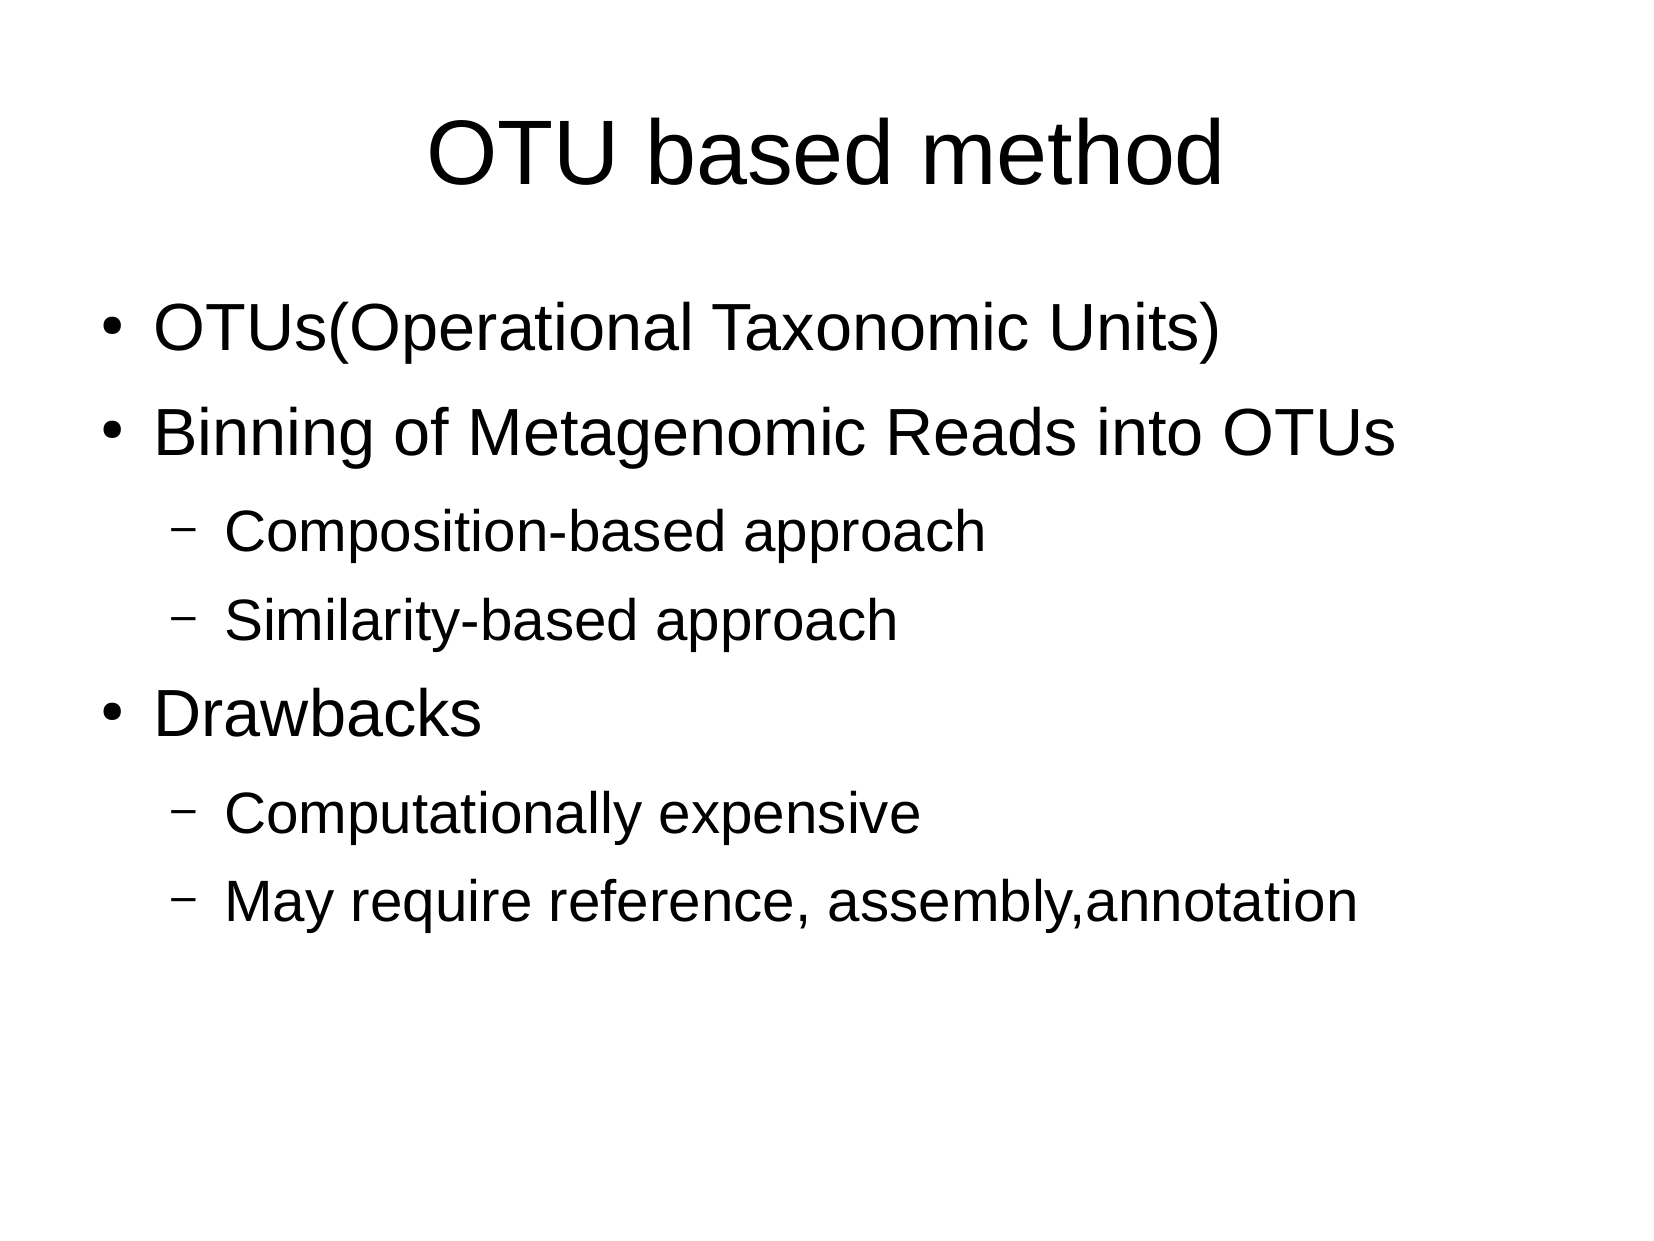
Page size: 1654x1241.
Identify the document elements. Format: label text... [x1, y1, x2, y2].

title OTU based method [82, 49, 1571, 257]
list OTUs(Operational Taxonomic Units) Binning of Metagenomic Reads into OTUs Composition-based approach Similarity-based approach Drawbacks Computationally expensive May require reference, assembly,annotation [82, 290, 1571, 1022]
